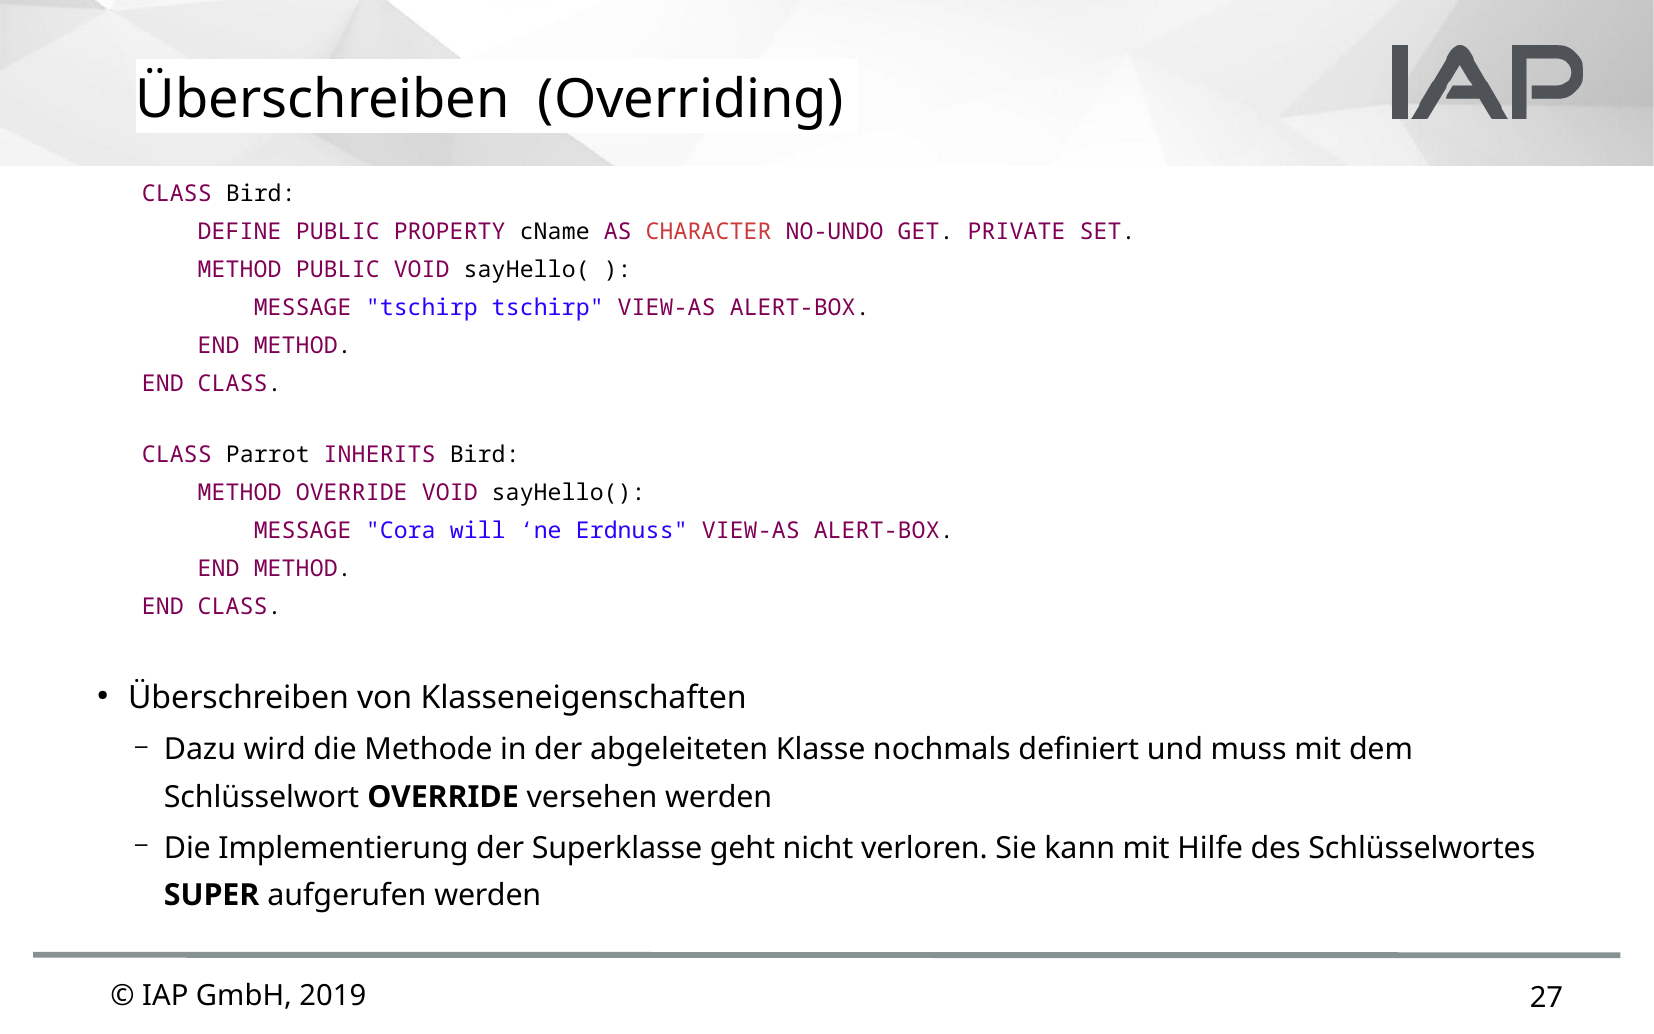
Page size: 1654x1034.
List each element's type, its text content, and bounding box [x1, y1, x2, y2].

list CLASS Bird: DEFINE PUBLIC PROPERTY cName AS CHARACTER NO-UNDO GET. PRIVATE SET. METHOD PUBLIC VOID sayHello( ): MESSAGE "tschirp tschirp" VIEW-AS ALERT-BOX. END METHOD. END CLASS. CLASS Parrot INHERITS Bird: METHOD OVERRIDE VOID sayHello(): MESSAGE "Cora will ‘ne Erdnuss" VIEW-AS ALERT-BOX. END METHOD. END CLASS. [141, 177, 1630, 626]
picture [0, 0, 1654, 166]
title Überschreiben (Overriding) [135, 41, 1264, 152]
list Überschreiben von Klasseneigenschaften Dazu wird die Methode in der abgeleiteten Klasse nochmals definiert und muss mit dem Schlüsselwort OVERRIDE versehen werden Die Implementierung der Superklasse geht nicht verloren. Sie kann mit Hilfe des Schlüsselwortes SUPER aufgerufen werden [82, 667, 1571, 916]
